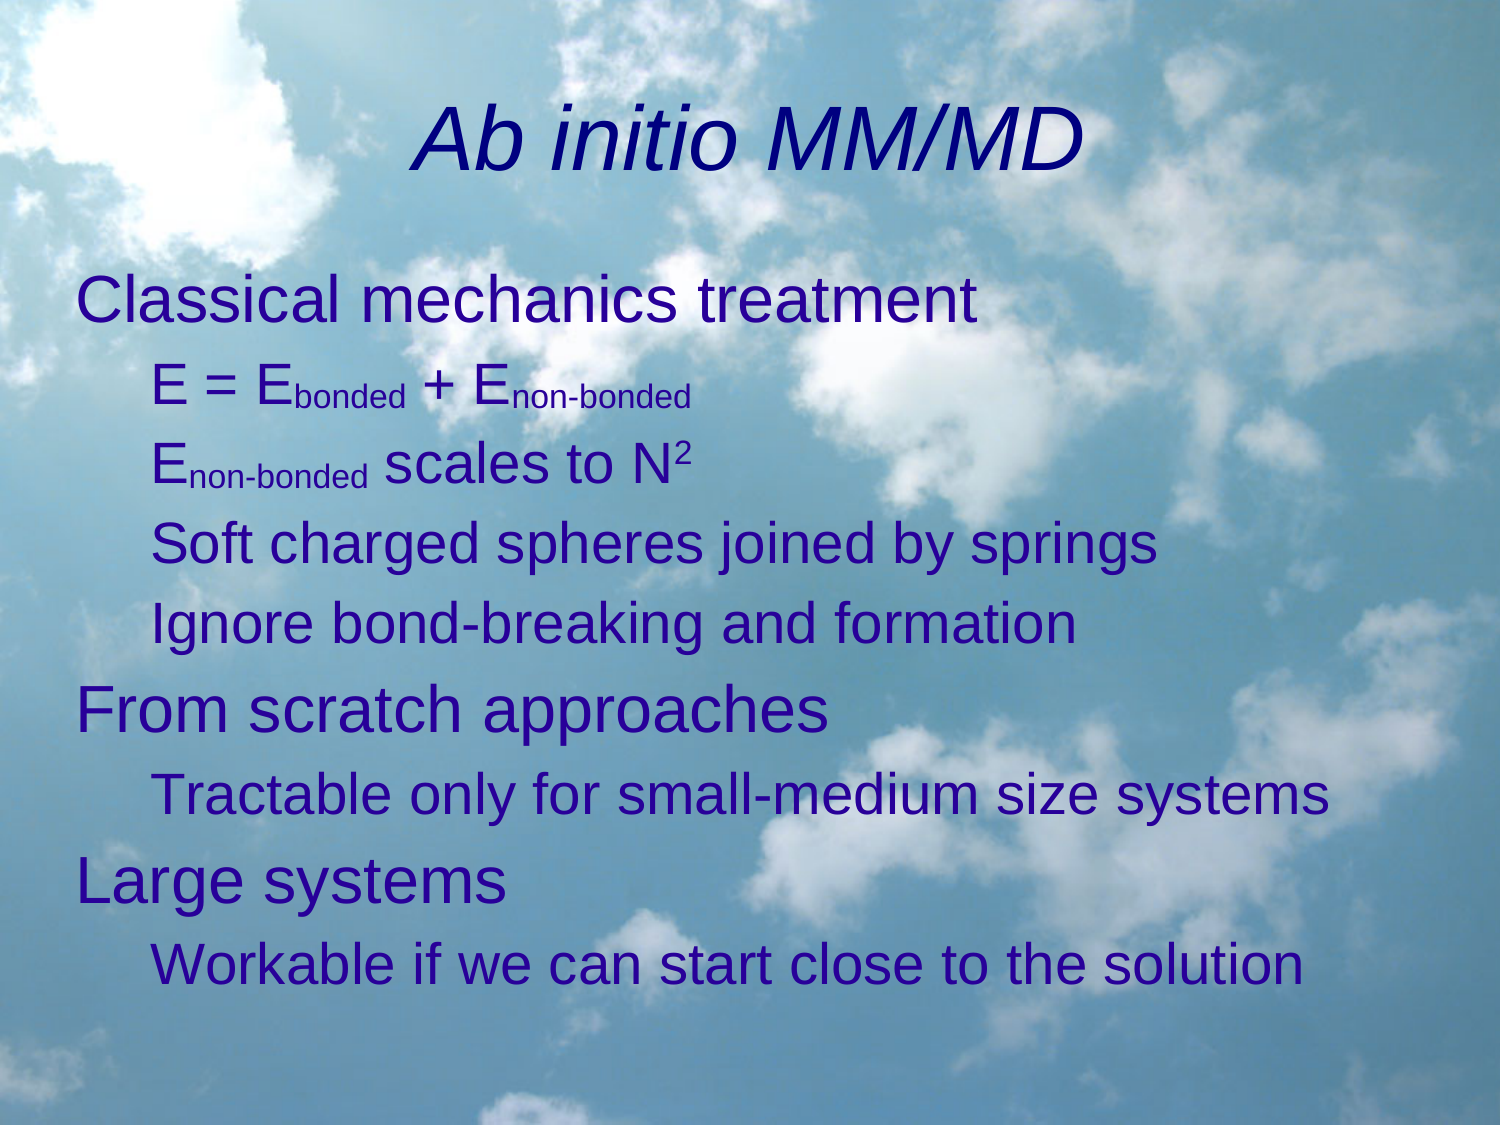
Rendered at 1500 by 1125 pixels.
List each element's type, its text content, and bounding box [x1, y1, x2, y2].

picture [0, 0, 1500, 1125]
list Classical mechanics treatment E = Ebonded + Enon-bonded Enon-bonded scales to N2 Soft charged spheres joined by springs Ignore bond-breaking and formation From scratch approaches Tractable only for small-medium size systems Large systems Workable if we can start close to the solution [75, 262, 1426, 1039]
title Ab initio MM/MD [75, 52, 1426, 226]
